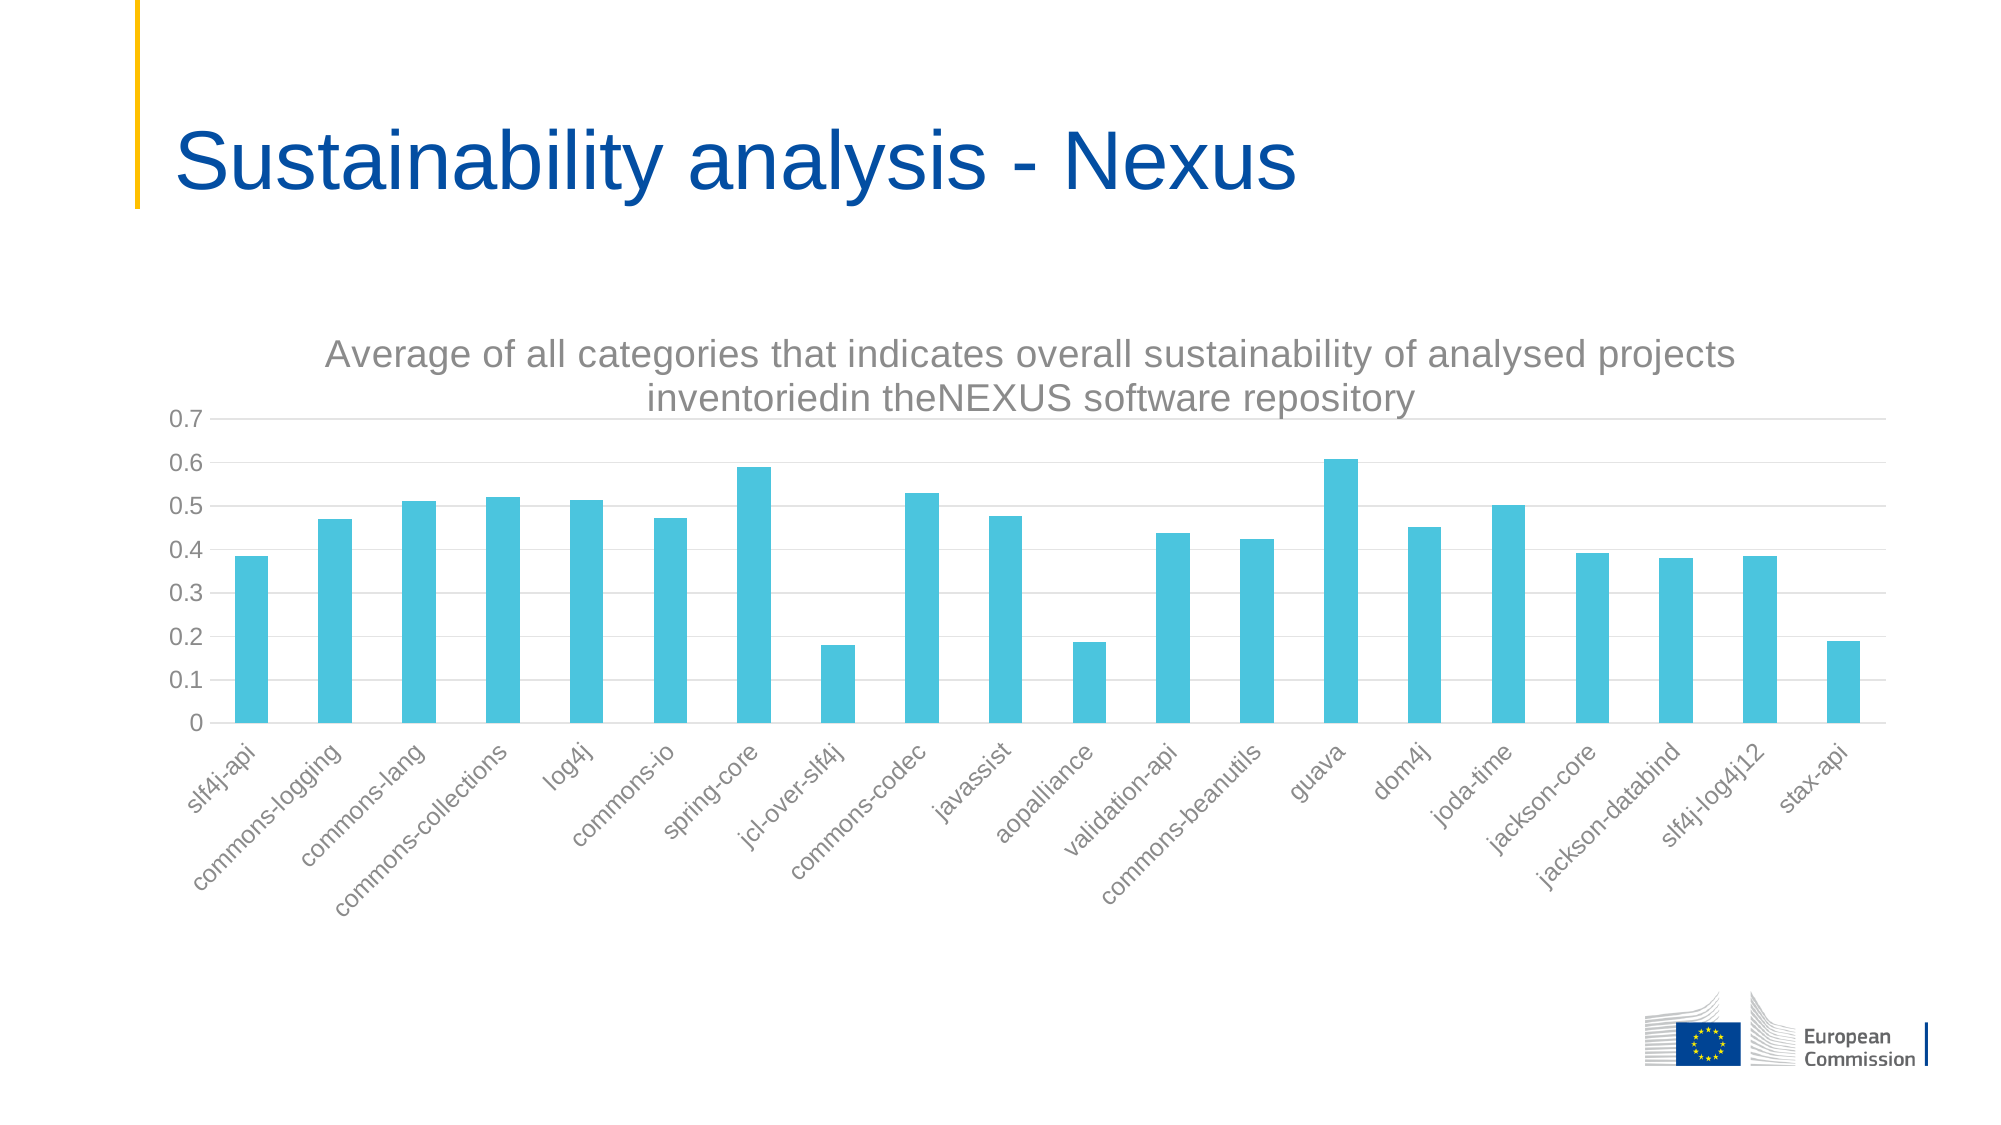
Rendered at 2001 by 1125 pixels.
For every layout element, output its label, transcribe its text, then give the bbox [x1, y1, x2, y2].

chart [137, 299, 1927, 937]
title Sustainability analysis - Nexus [159, 79, 1885, 208]
